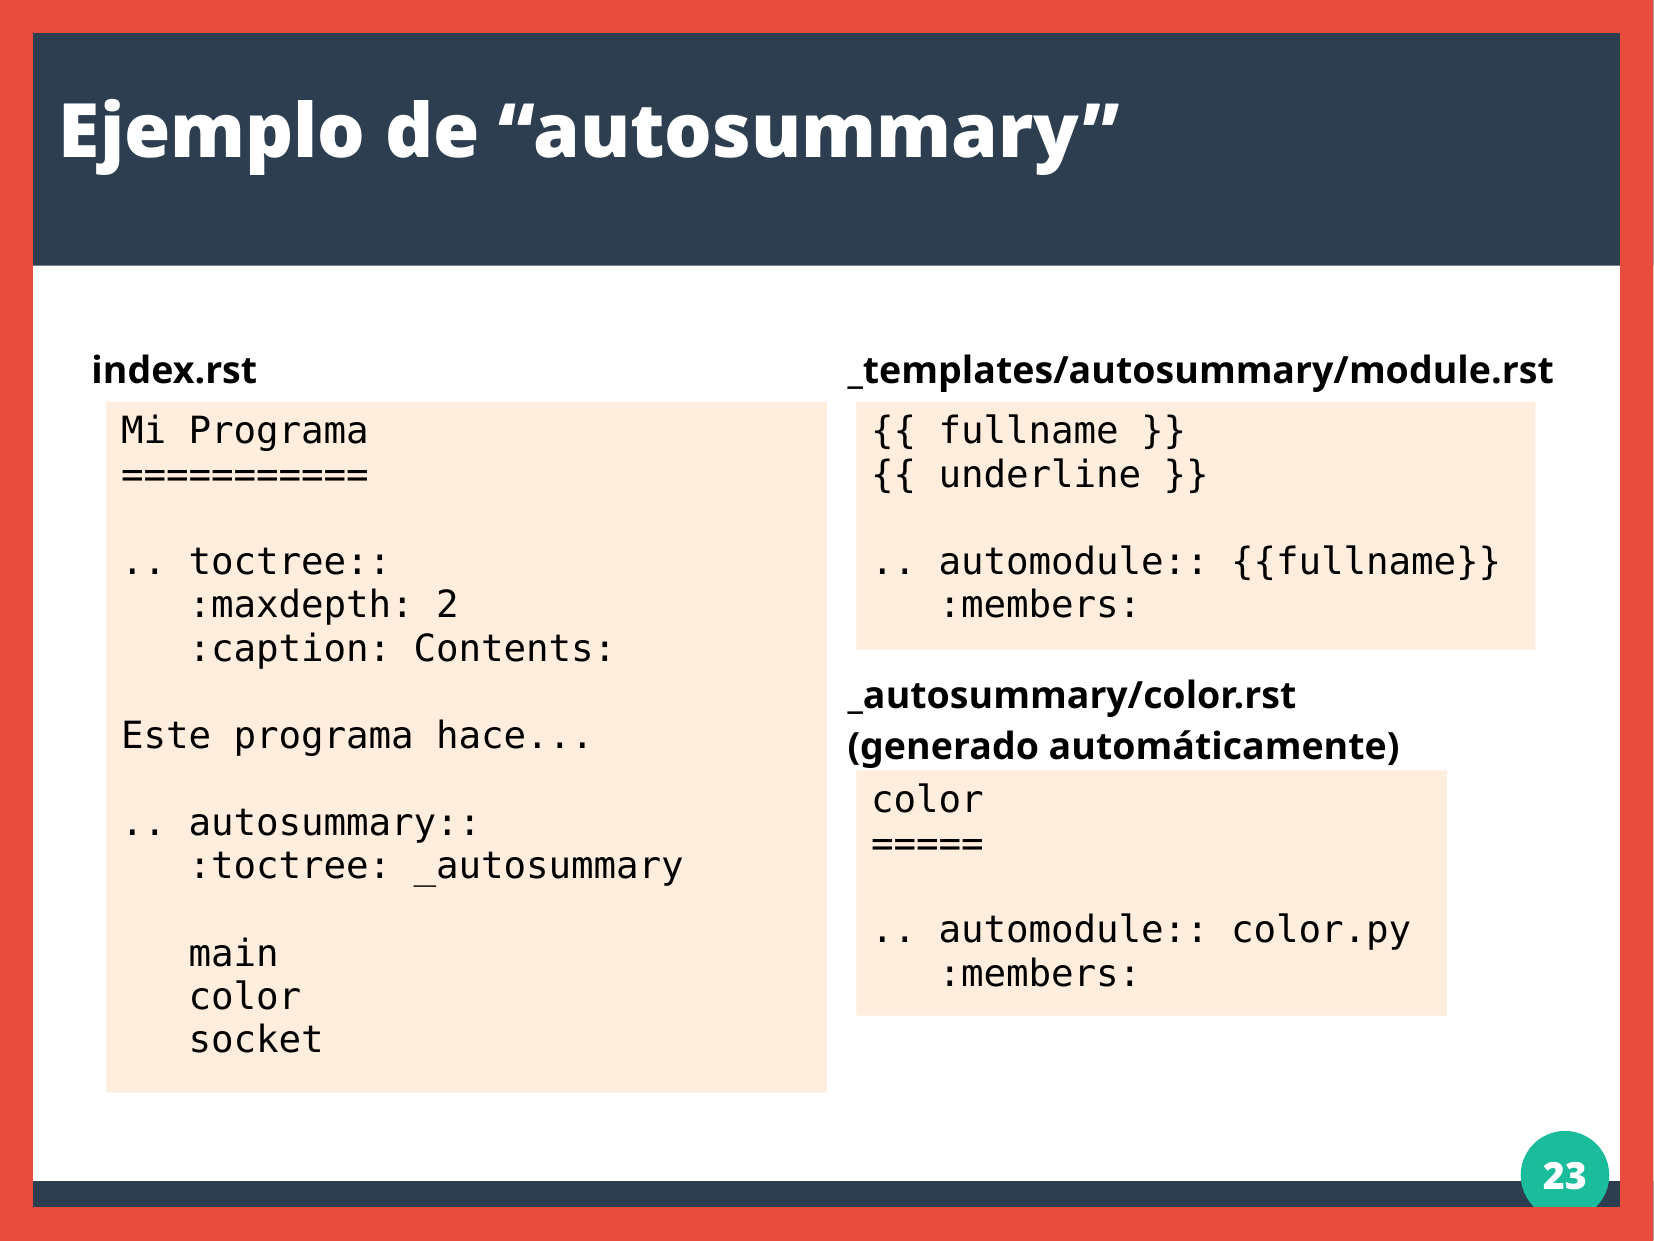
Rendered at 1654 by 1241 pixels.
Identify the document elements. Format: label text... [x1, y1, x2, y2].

title Ejemplo de “autosummary” [59, 49, 1595, 207]
text_box _autosummary/color.rst (generado automáticamente) [832, 661, 1506, 807]
text_box _templates/autosummary/module.rst [832, 336, 1620, 439]
text_box Mi Programa =========== .. toctree:: :maxdepth: 2 :caption: Contents: Este programa hace... .. autosummary:: :toctree: _autosummary main color socket [106, 401, 827, 1093]
text_box color ===== .. automodule:: color.py :members: [856, 807, 1447, 1016]
text_box index.rst [76, 336, 708, 395]
text_box {{ fullname }} {{ underline }} .. automodule:: {{fullname}} :members: [856, 439, 1536, 650]
